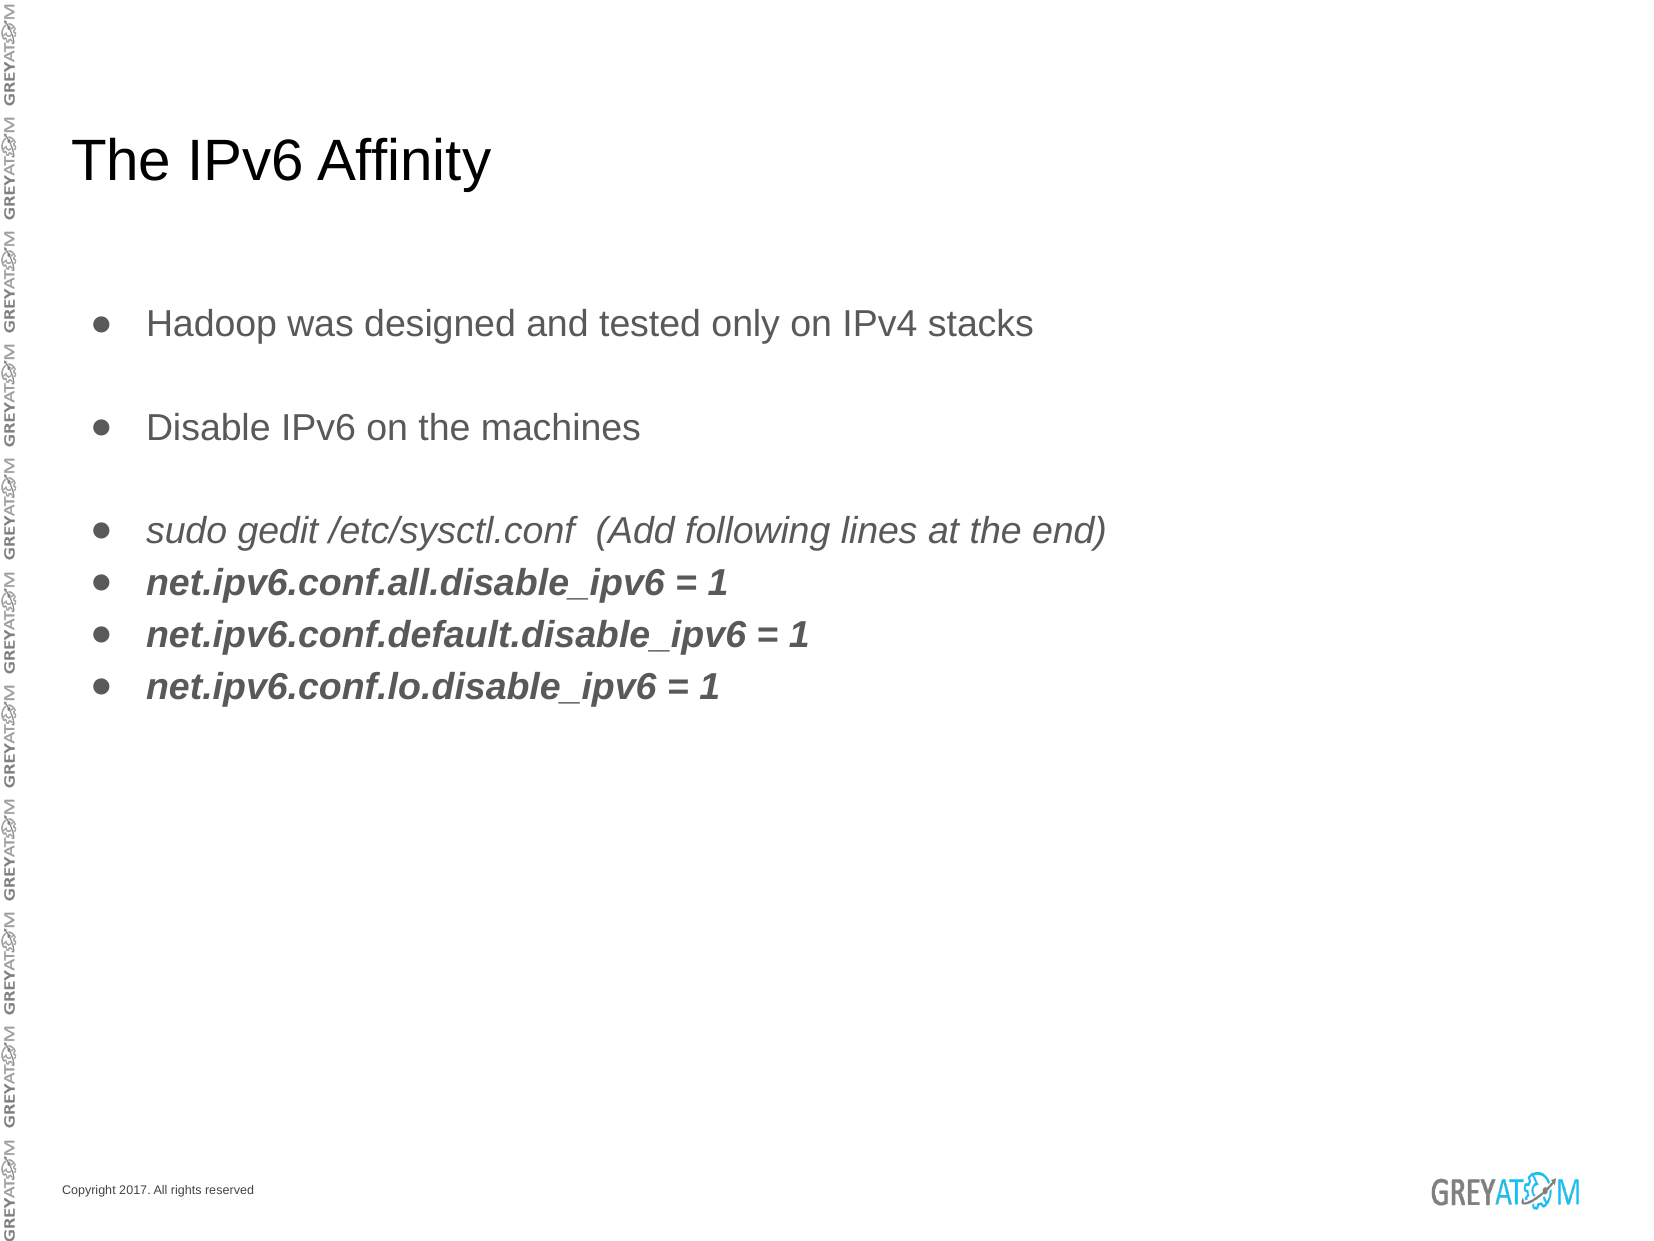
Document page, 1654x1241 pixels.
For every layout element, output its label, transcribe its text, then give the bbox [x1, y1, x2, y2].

text_box The IPv6 Affinity [56, 107, 1597, 245]
text_box Hadoop was designed and tested only on IPv4 stacks Disable IPv6 on the machines sudo gedit /etc/sysctl.conf (Add following lines at the end) net.ipv6.conf.all.disable_ipv6 = 1 net.ipv6.conf.default.disable_ipv6 = 1 net.ipv6.conf.lo.disable_ipv6 = 1 [56, 277, 1597, 1102]
picture [1, 572, 17, 674]
picture [1, 344, 17, 447]
picture [1, 458, 17, 560]
picture [1, 4, 17, 106]
picture [1430, 1168, 1581, 1212]
picture [1, 117, 17, 220]
picture [1, 231, 17, 333]
picture [1, 1140, 17, 1241]
picture [1, 799, 17, 901]
picture [1, 685, 17, 788]
picture [1, 912, 17, 1015]
picture [1, 1026, 17, 1128]
